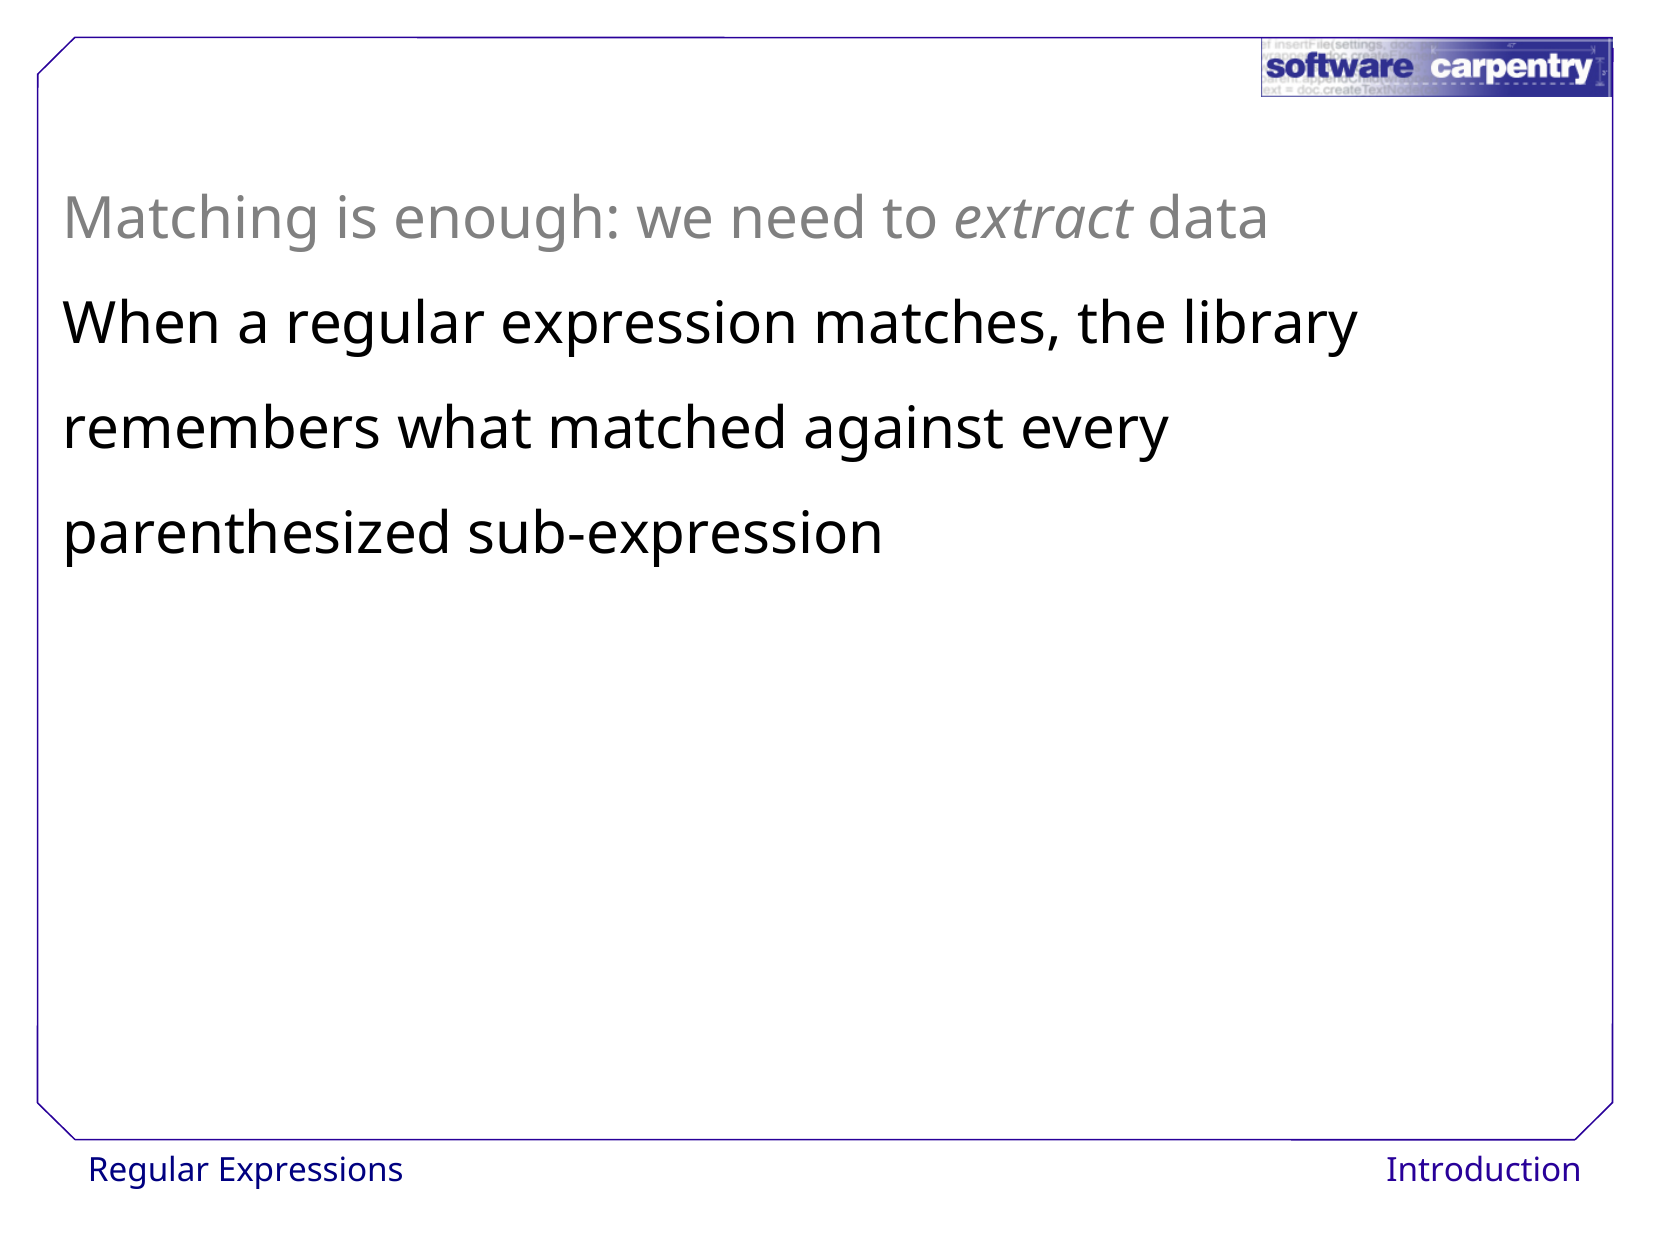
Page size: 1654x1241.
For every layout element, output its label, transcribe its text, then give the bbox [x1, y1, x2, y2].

text_box Matching is enough: we need to extract data When a regular expression matches, the library remembers what matched against every parenthesized sub-expression [48, 137, 1525, 574]
picture [1261, 39, 1613, 97]
